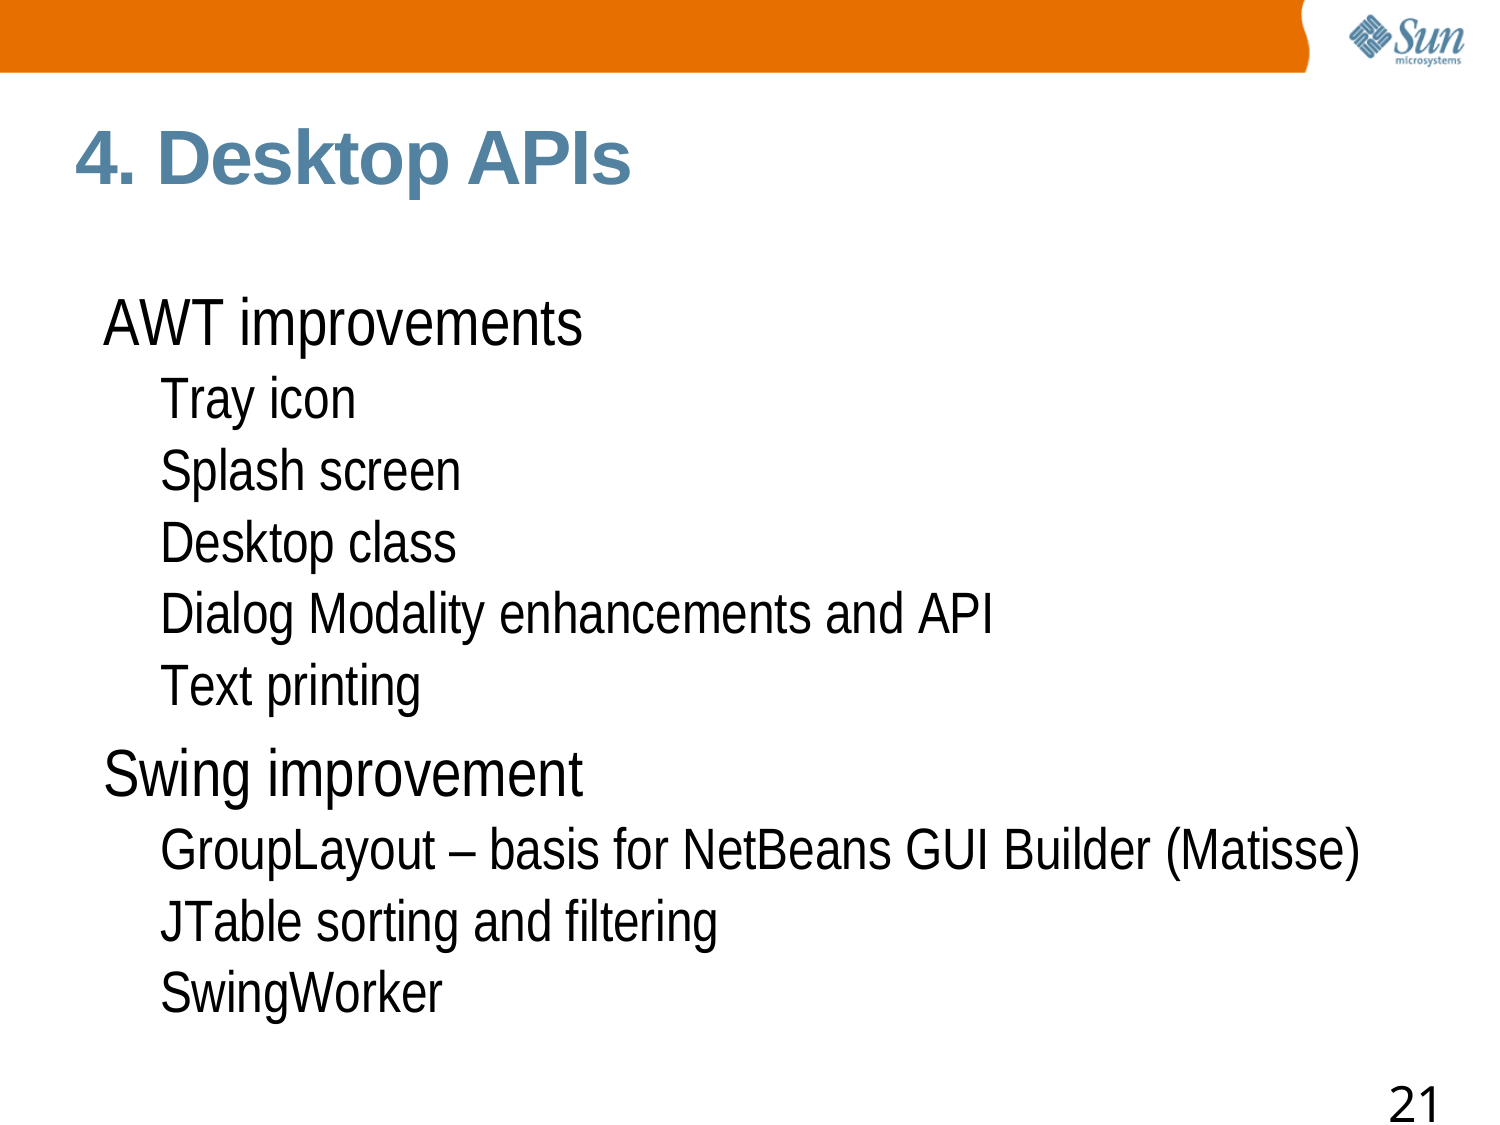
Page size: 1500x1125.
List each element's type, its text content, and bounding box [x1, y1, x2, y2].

title 4. Desktop APIs [75, 122, 1438, 228]
list AWT improvements Tray icon Splash screen Desktop class Dialog Modality enhancements and API Text printing Swing improvement GroupLayout – basis for NetBeans GUI Builder (Matisse) JTable sorting and filtering SwingWorker [83, 293, 1365, 1087]
picture [0, 0, 1500, 75]
